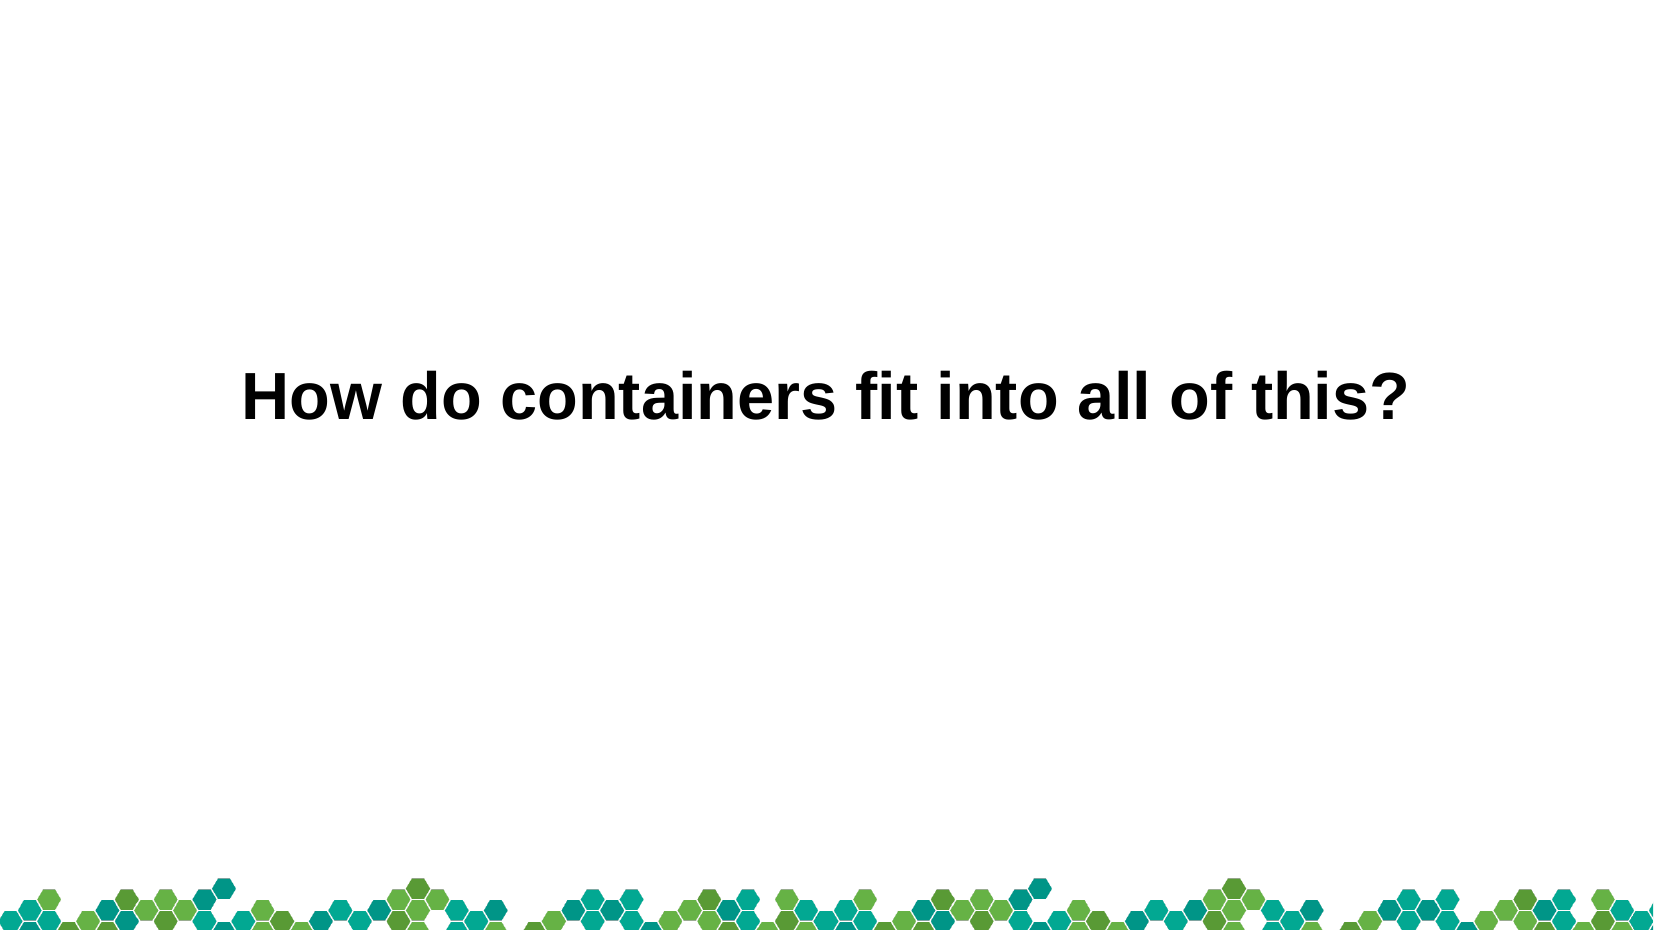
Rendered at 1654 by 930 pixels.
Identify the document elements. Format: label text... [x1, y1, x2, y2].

subtitle How do containers fit into all of this? [82, 37, 1571, 757]
picture [0, 870, 1654, 930]
